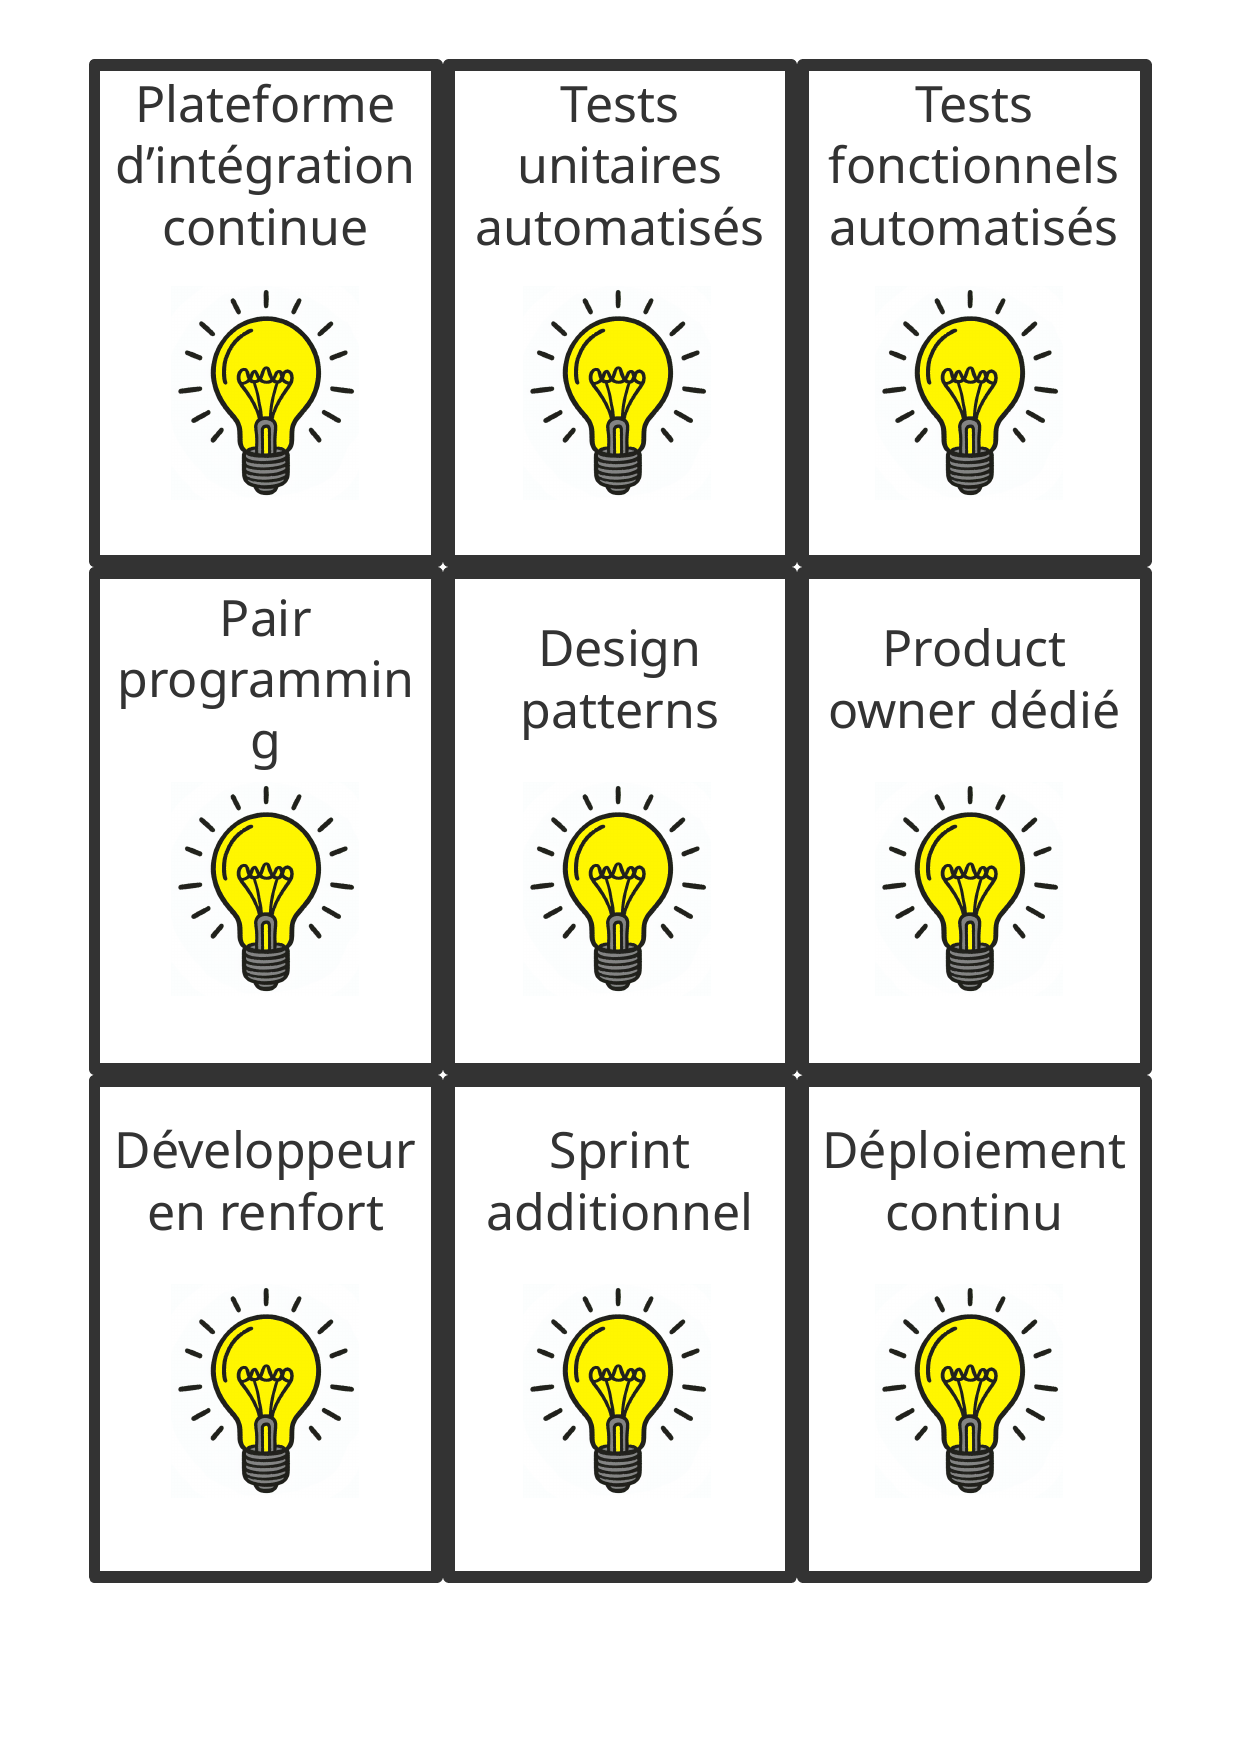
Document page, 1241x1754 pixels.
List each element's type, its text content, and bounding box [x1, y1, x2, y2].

picture [523, 1284, 711, 1498]
text_box Plateforme d’intégration continue [94, 64, 438, 266]
text_box Design patterns [448, 578, 792, 780]
picture [875, 782, 1063, 996]
text_box Sprint additionnel [448, 1080, 792, 1282]
picture [523, 782, 711, 996]
picture [171, 782, 359, 996]
text_box Déploiement continu [803, 1080, 1146, 1282]
text_box Développeur en renfort [94, 1080, 438, 1282]
picture [875, 286, 1063, 500]
picture [171, 286, 359, 500]
picture [523, 286, 711, 500]
text_box Tests unitaires automatisés [448, 64, 792, 266]
text_box Product owner dédié [803, 578, 1146, 780]
text_box Pair programming [94, 578, 438, 780]
picture [171, 1284, 359, 1498]
picture [875, 1284, 1063, 1498]
text_box Tests fonctionnels automatisés [803, 64, 1146, 266]
